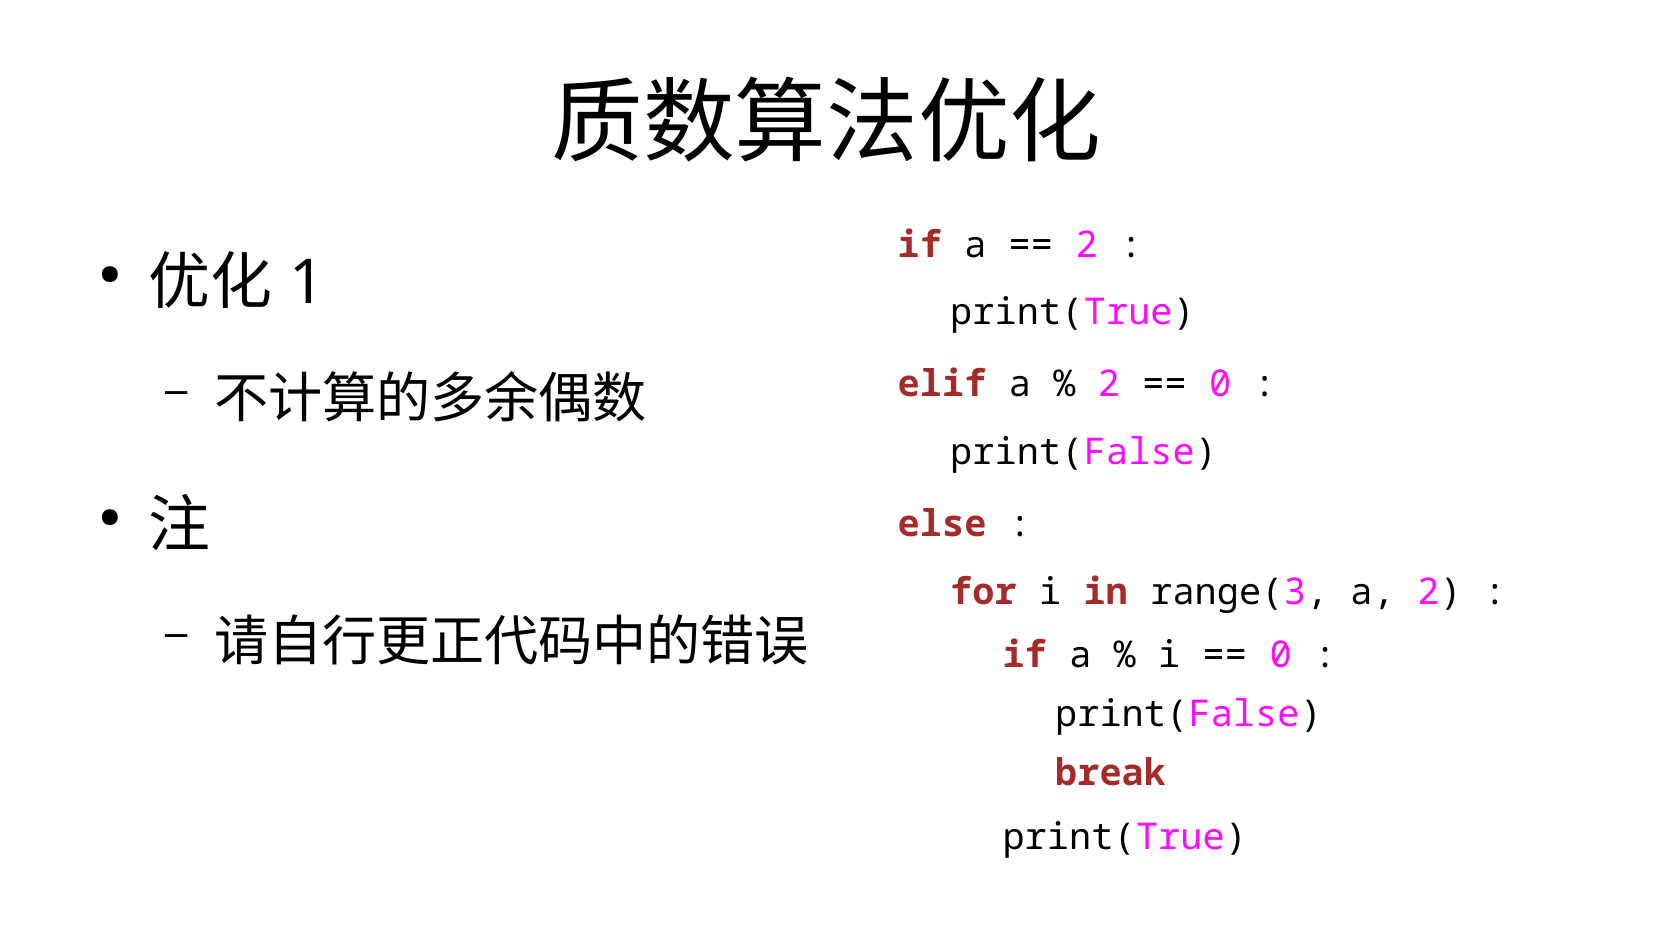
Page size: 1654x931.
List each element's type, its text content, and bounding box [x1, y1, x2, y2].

list if a == 2 : print(True) elif a % 2 == 0 : print(False) else : for i in range(3, a, 2) : if a % i == 0 : print(False) break print(True) [845, 217, 1572, 863]
title 质数算法优化 [82, 37, 1571, 193]
list 优化1 不计算的多余偶数 注 请自行更正代码中的错误 [82, 217, 809, 757]
